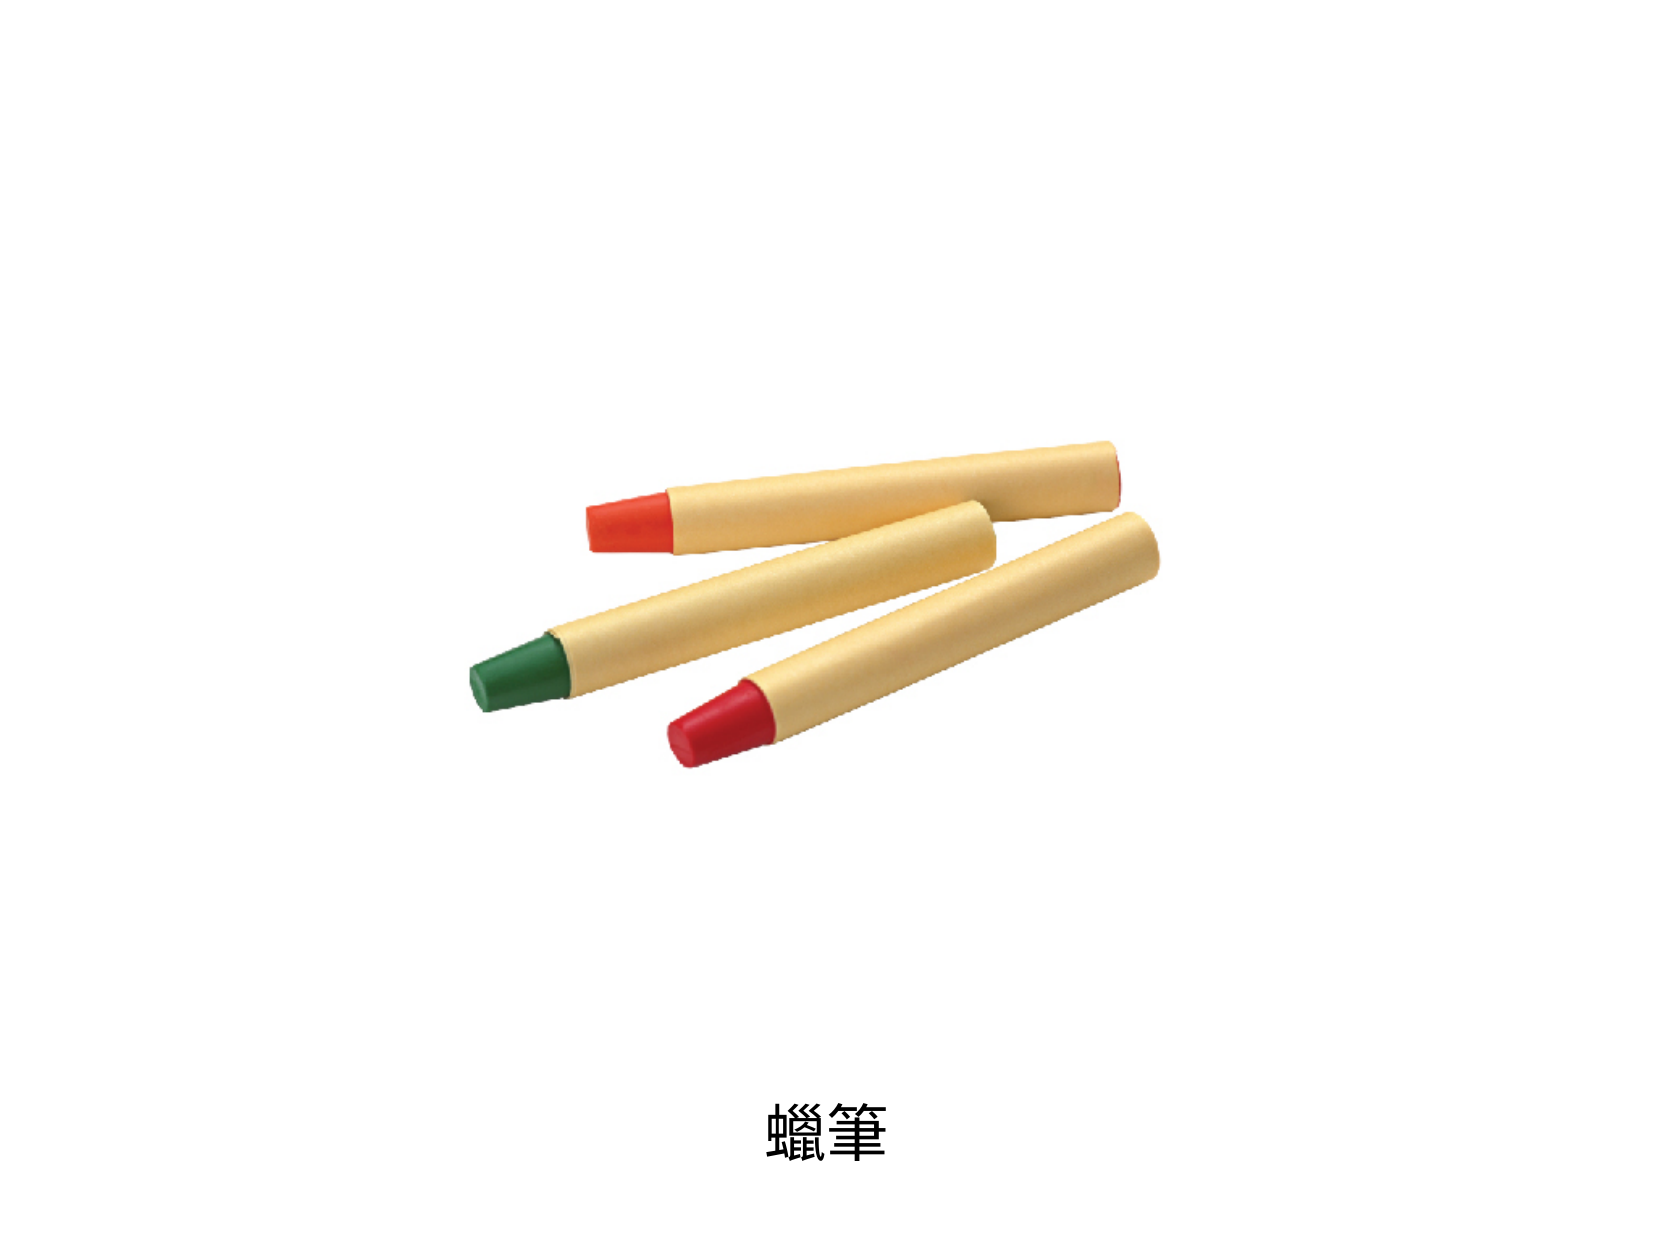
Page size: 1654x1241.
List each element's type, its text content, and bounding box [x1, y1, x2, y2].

picture [0, 0, 1654, 1241]
title 蠟筆 [82, 1025, 1571, 1233]
